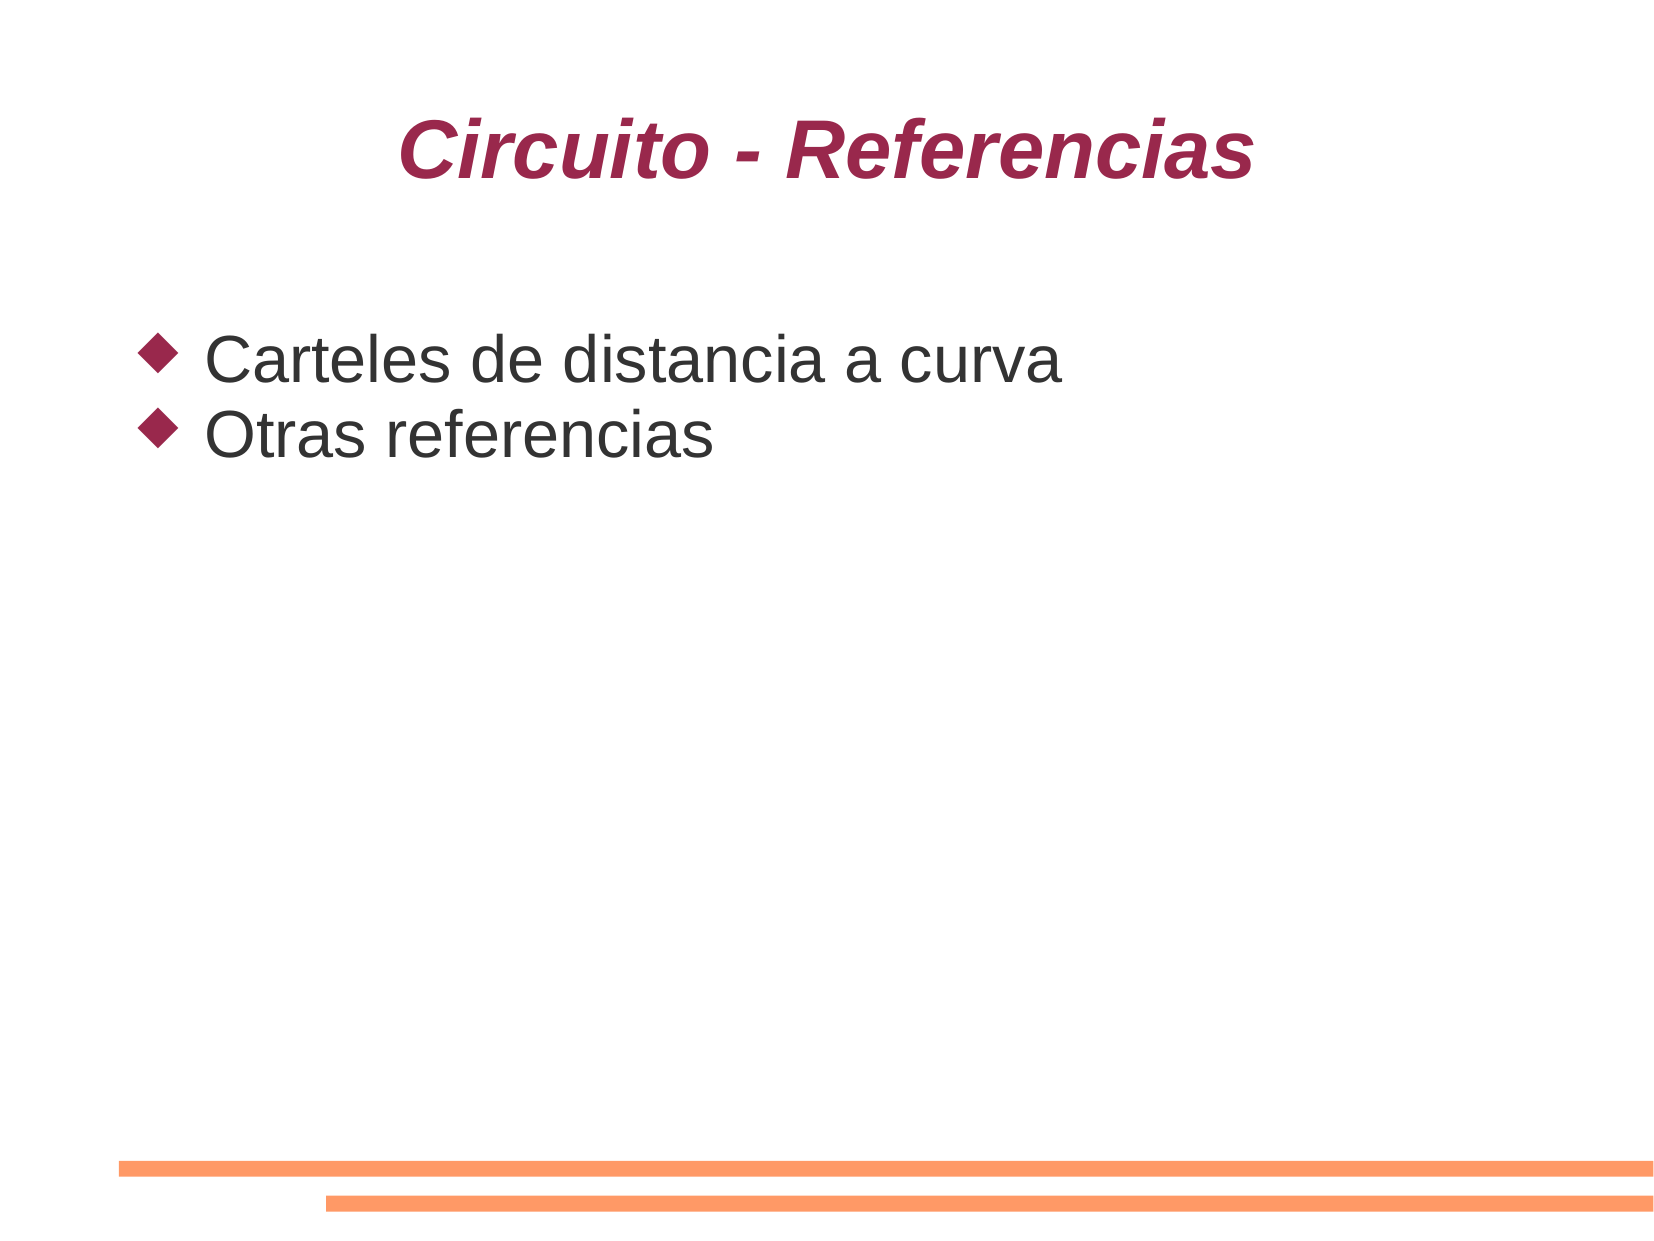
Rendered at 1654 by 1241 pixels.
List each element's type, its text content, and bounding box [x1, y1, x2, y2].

title Circuito - Referencias [121, 46, 1534, 254]
list Carteles de distancia a curva Otras referencias [121, 322, 1561, 1132]
